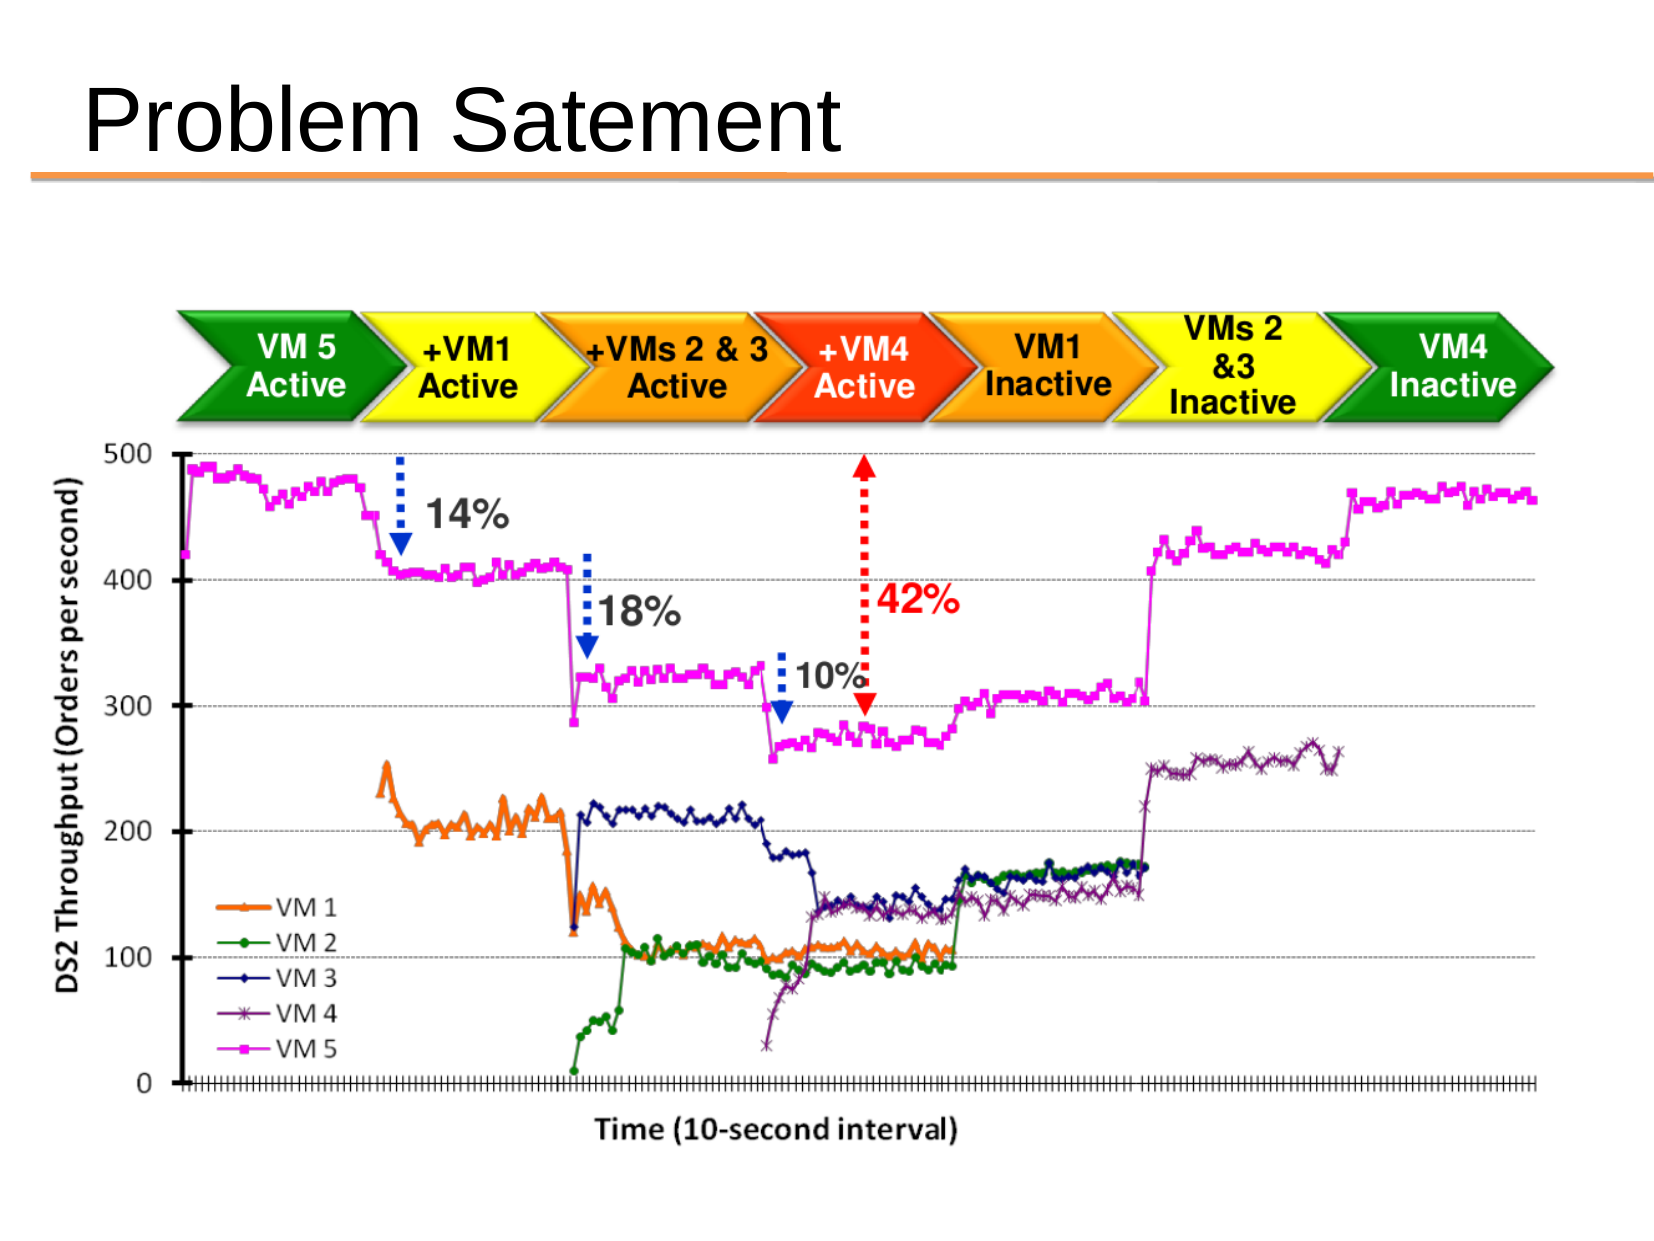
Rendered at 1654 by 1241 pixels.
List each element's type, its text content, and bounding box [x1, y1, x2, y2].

picture [35, 271, 1630, 1158]
title Problem Satement [82, 49, 1571, 172]
title Problem Satement [82, 183, 1571, 189]
